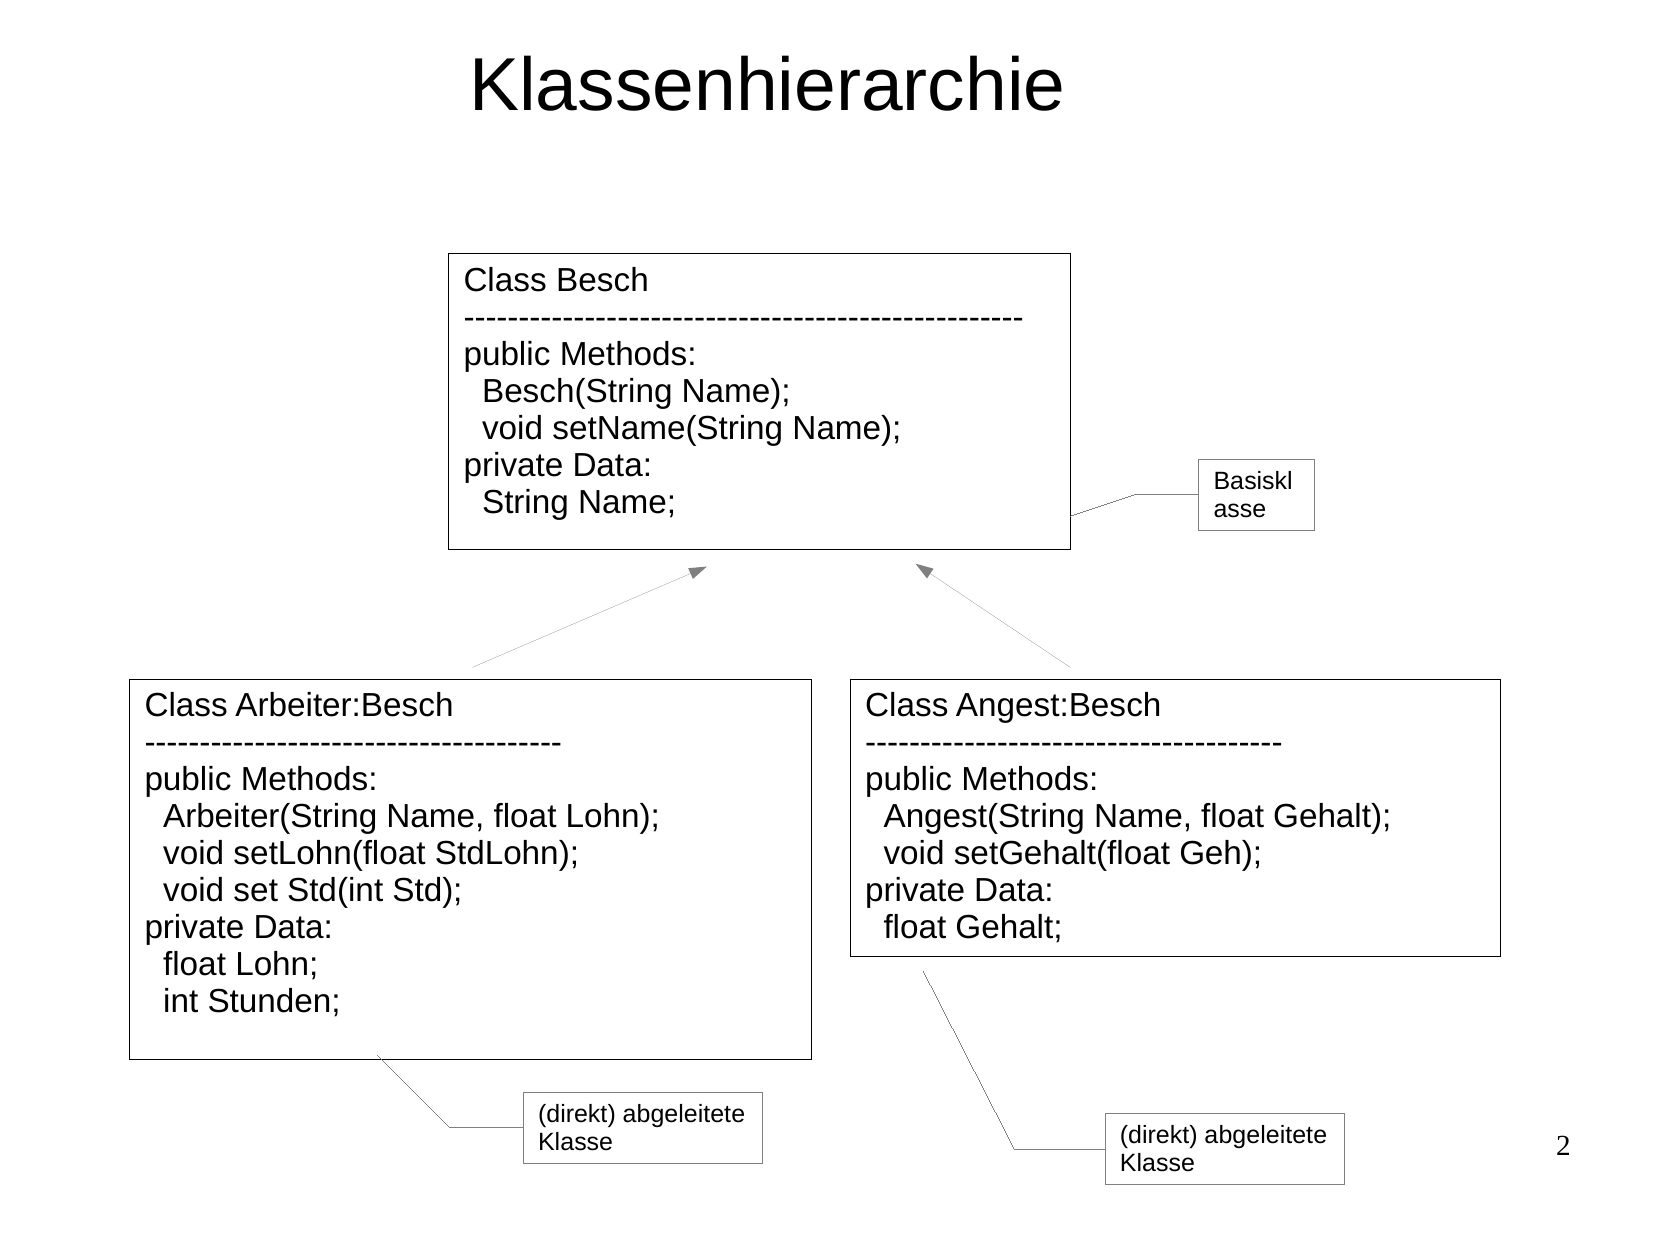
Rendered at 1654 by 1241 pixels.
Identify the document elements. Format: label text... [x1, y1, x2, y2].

text_box (direkt) abgeleitete Klasse [1105, 1113, 1345, 1185]
text_box Basisklasse [1198, 459, 1315, 531]
text_box Class Arbeiter:Besch -------------------------------------- public Methods: Arbeiter(String Name, float Lohn); void setLohn(float StdLohn); void set Std(int Std); private Data: float Lohn; int Stunden; [129, 679, 812, 1060]
text_box Class Angest:Besch -------------------------------------- public Methods: Angest(String Name, float Gehalt); void setGehalt(float Geh); private Data: float Gehalt; [850, 679, 1501, 957]
text_box (direkt) abgeleitete Klasse [523, 1092, 763, 1164]
text_box Klassenhierarchie [165, 35, 1371, 135]
text_box Class Besch --------------------------------------------------- public Methods: Besch(String Name); void setName(String Name); private Data: String Name; [448, 253, 1071, 550]
